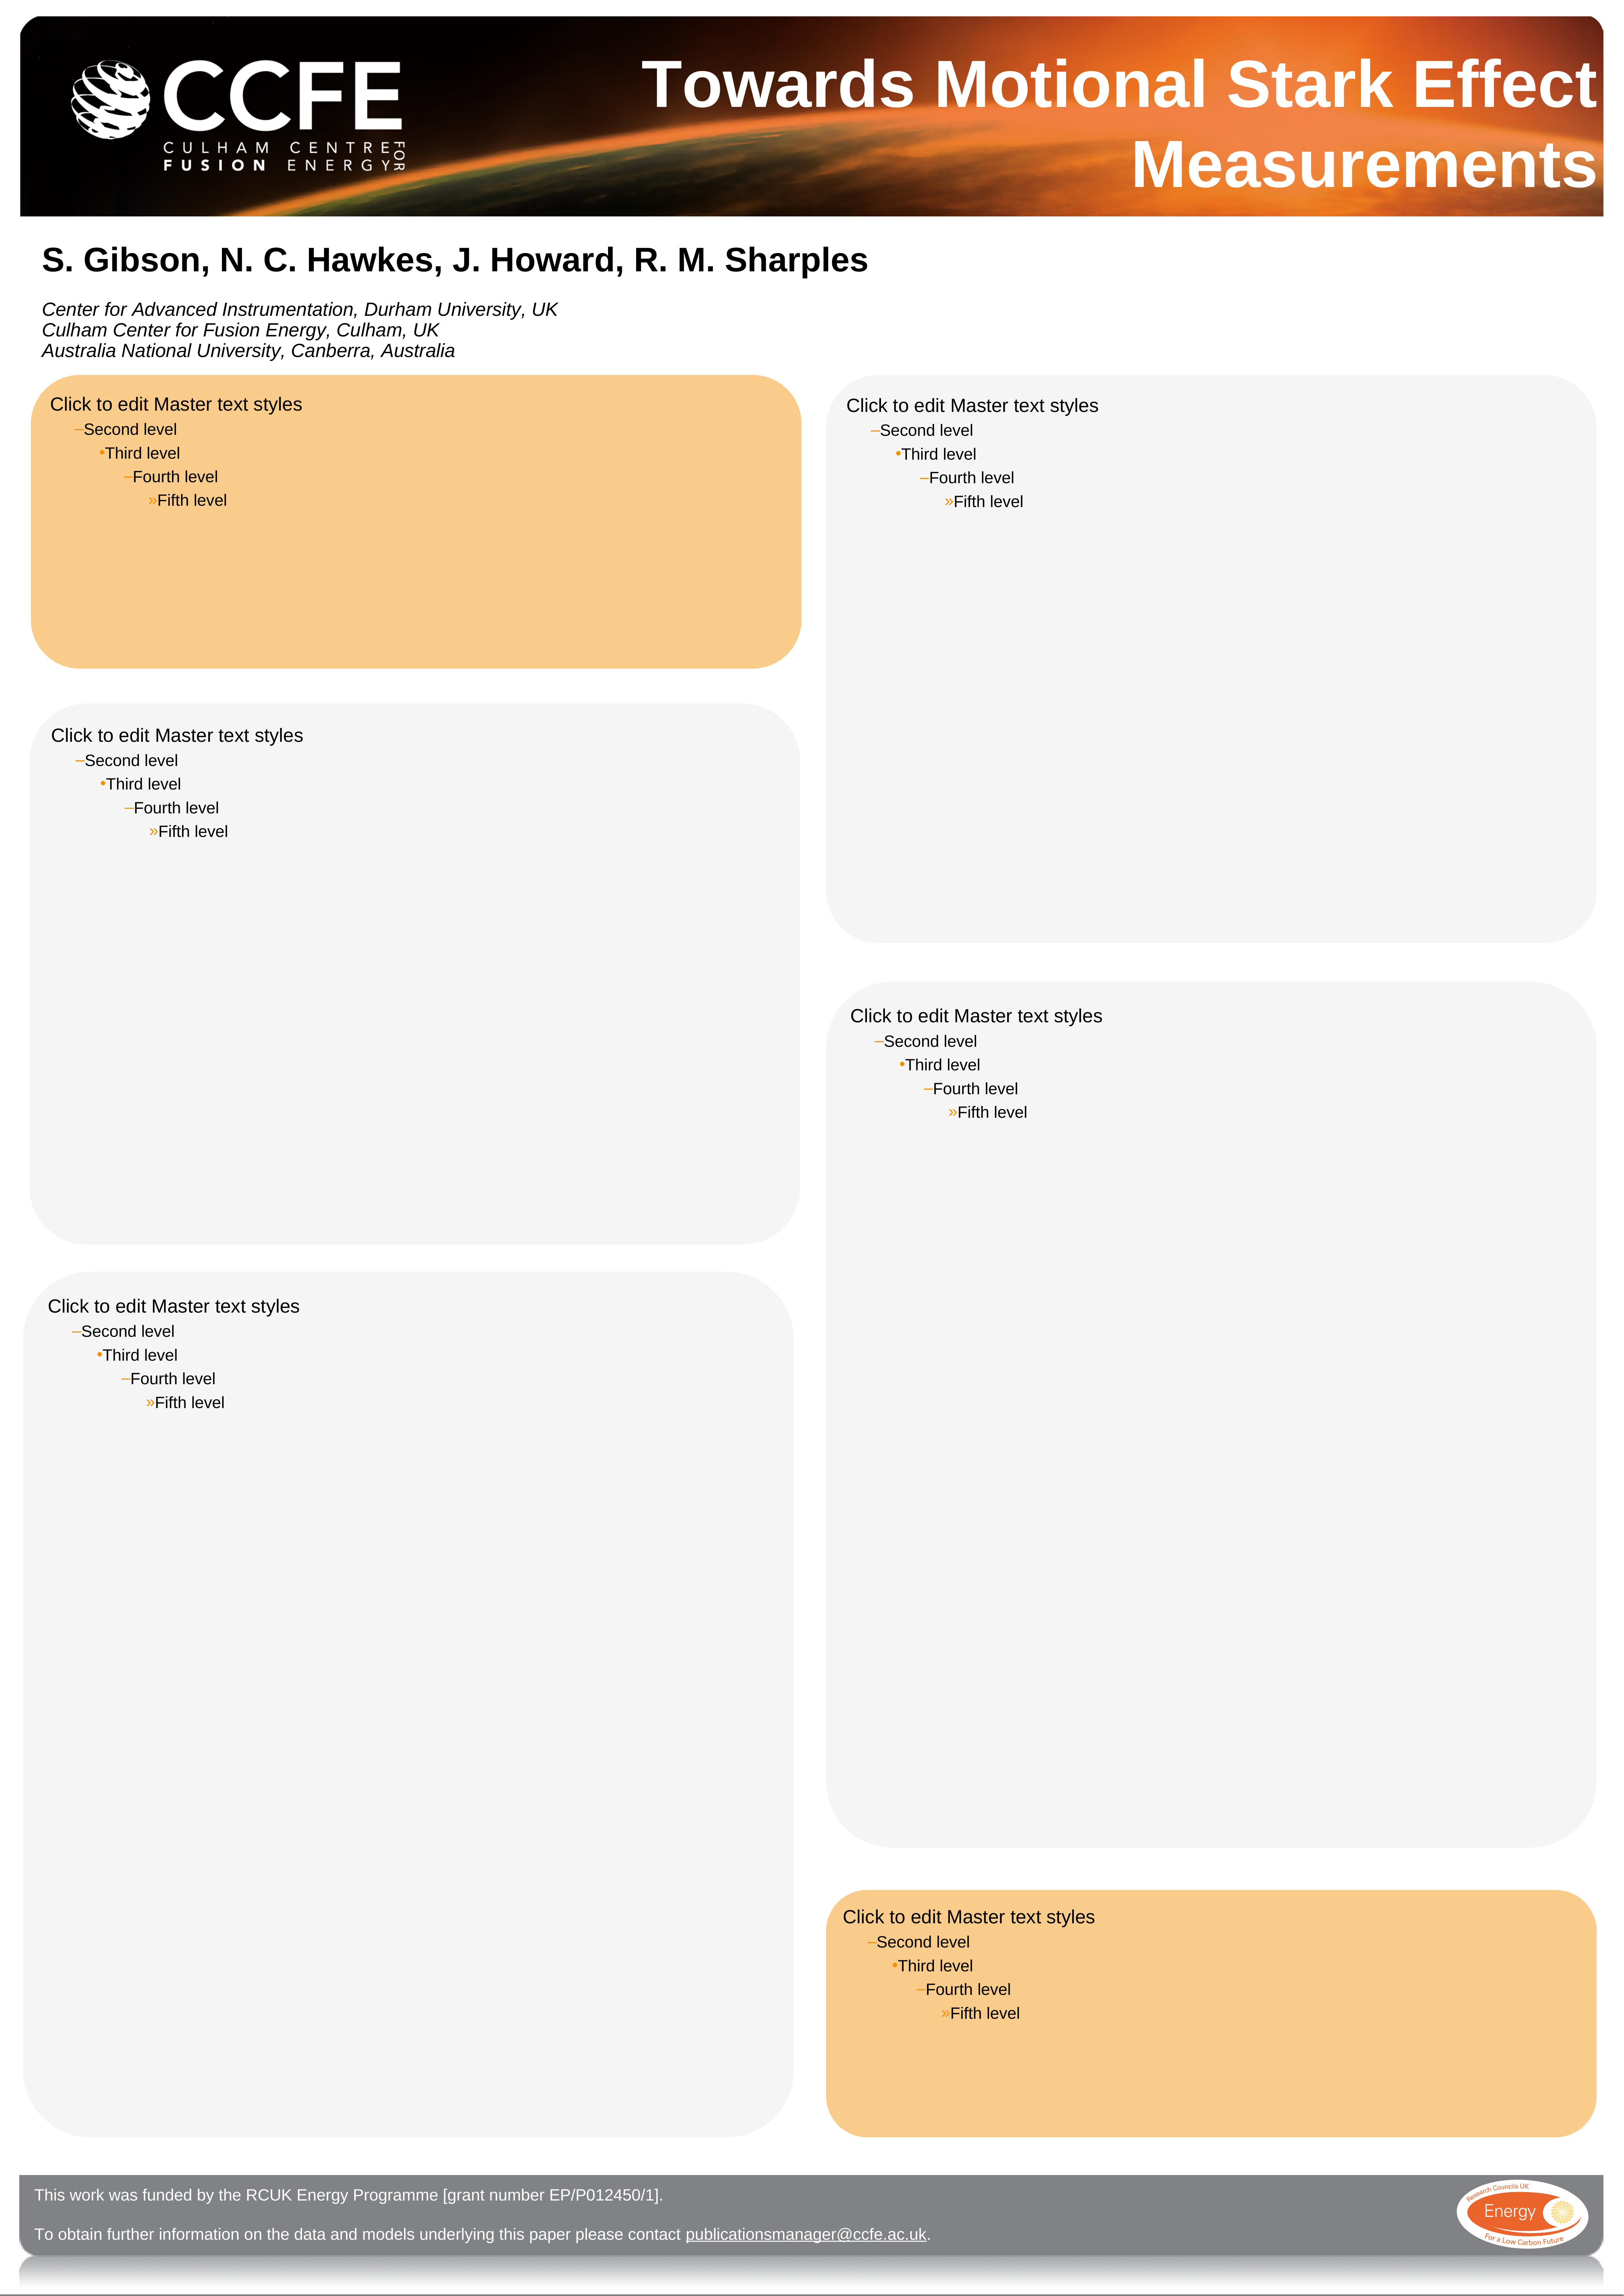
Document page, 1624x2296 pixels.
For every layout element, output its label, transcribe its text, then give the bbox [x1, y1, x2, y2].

text_box Click to edit Master text styles Second level Third level Fourth level Fifth level [23, 1271, 794, 2137]
text_box S. Gibson, N. C. Hawkes, J. Howard, R. M. Sharples Center for Advanced Instrumentation, Durham University, UK Culham Center for Fusion Energy, Culham, UK Australia National University, Canberra, Australia [37, 239, 1603, 364]
title Towards Motional Stark Effect Measurements [544, 0, 1603, 239]
text_box Click to edit Master text styles Second level Third level Fourth level Fifth level [826, 981, 1597, 1848]
text_box Click to edit Master text styles Second level Third level Fourth level Fifth level [29, 703, 800, 1245]
text_box Click to edit Master text styles Second level Third level Fourth level Fifth level [31, 375, 802, 669]
text_box Click to edit Master text styles Second level Third level Fourth level Fifth level [826, 375, 1597, 943]
text_box Click to edit Master text styles Second level Third level Fourth level Fifth level [826, 1890, 1597, 2137]
picture [19, 2175, 1603, 2292]
picture [20, 16, 544, 216]
